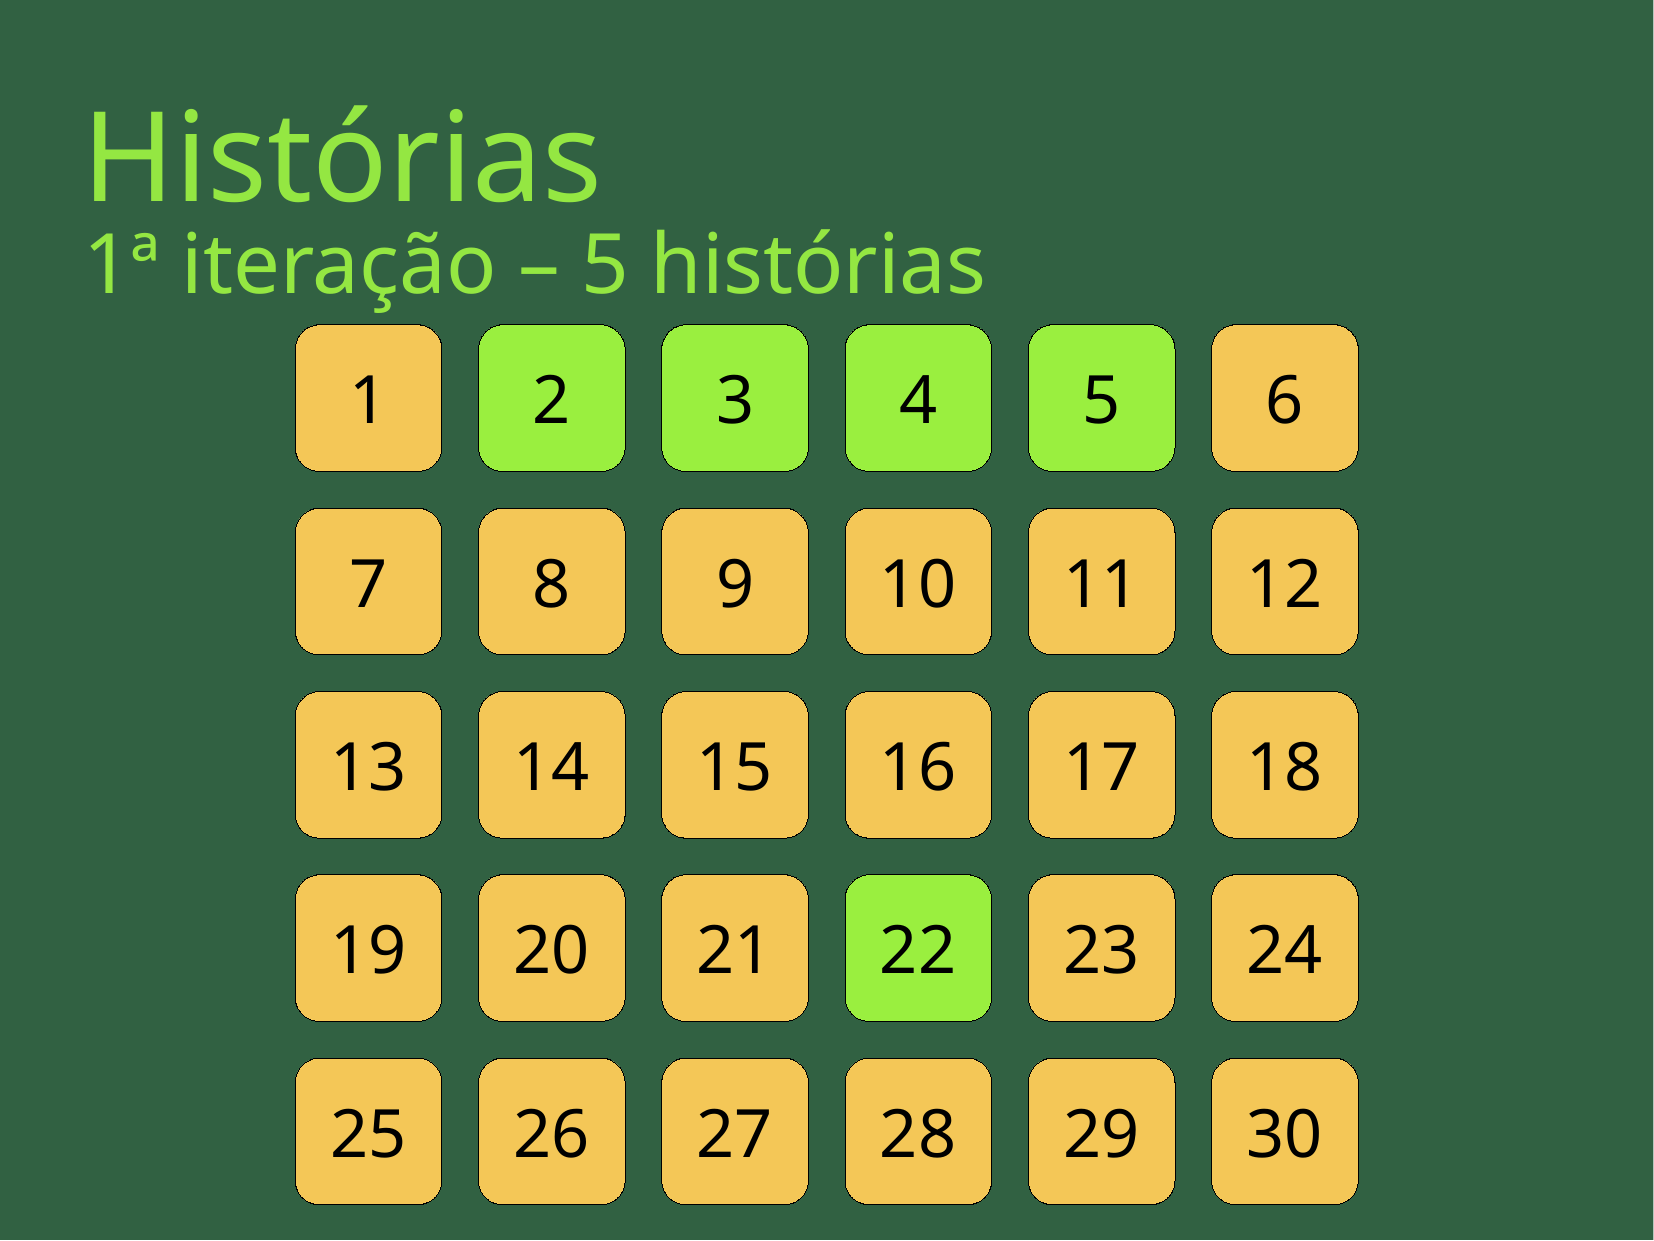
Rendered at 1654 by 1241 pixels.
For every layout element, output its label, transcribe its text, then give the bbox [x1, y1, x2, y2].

text_box 11 [1028, 508, 1176, 655]
text_box 25 [295, 1058, 442, 1205]
text_box 27 [661, 1058, 809, 1205]
text_box 19 [295, 874, 442, 1022]
text_box 13 [295, 691, 442, 839]
text_box 12 [1211, 508, 1359, 655]
text_box 28 [845, 1058, 992, 1205]
text_box 10 [845, 508, 992, 655]
text_box 26 [478, 1058, 626, 1205]
text_box 1 [295, 324, 442, 472]
text_box 29 [1028, 1058, 1176, 1205]
text_box 5 [1028, 324, 1176, 472]
text_box 18 [1211, 691, 1359, 839]
text_box 21 [661, 874, 809, 1022]
text_box 14 [478, 691, 626, 839]
text_box 17 [1028, 691, 1176, 839]
text_box 4 [845, 324, 992, 472]
text_box 7 [295, 508, 442, 655]
text_box 23 [1028, 874, 1176, 1022]
text_box 3 [661, 324, 809, 472]
title 1ª iteração – 5 histórias [83, 183, 1572, 340]
text_box 15 [661, 691, 809, 839]
text_box 6 [1211, 324, 1359, 472]
text_box 20 [478, 874, 626, 1022]
title Histórias [82, 49, 1571, 257]
text_box 30 [1211, 1058, 1359, 1205]
text_box 22 [845, 874, 992, 1022]
text_box 2 [478, 324, 626, 472]
text_box 16 [845, 691, 992, 839]
text_box 9 [661, 508, 809, 655]
text_box 8 [478, 508, 626, 655]
text_box 24 [1211, 874, 1359, 1022]
